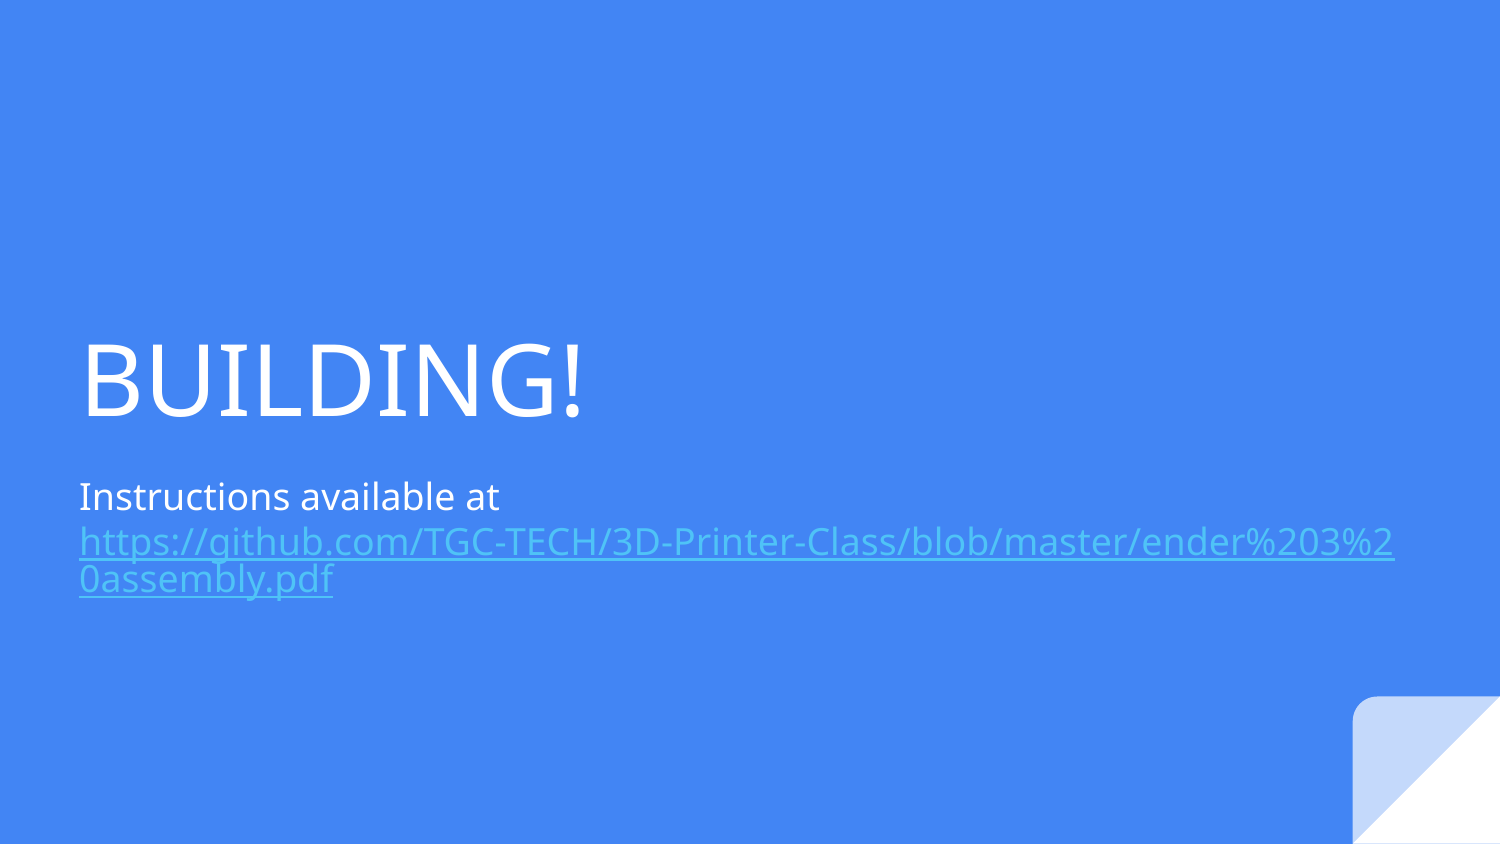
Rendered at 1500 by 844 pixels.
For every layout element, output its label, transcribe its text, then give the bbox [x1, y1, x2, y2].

subtitle Instructions available at https://github.com/TGC-TECH/3D-Printer-Class/blob/master/ender%203%20assembly.pdf [64, 457, 1413, 611]
title BUILDING! [64, 298, 1413, 452]
